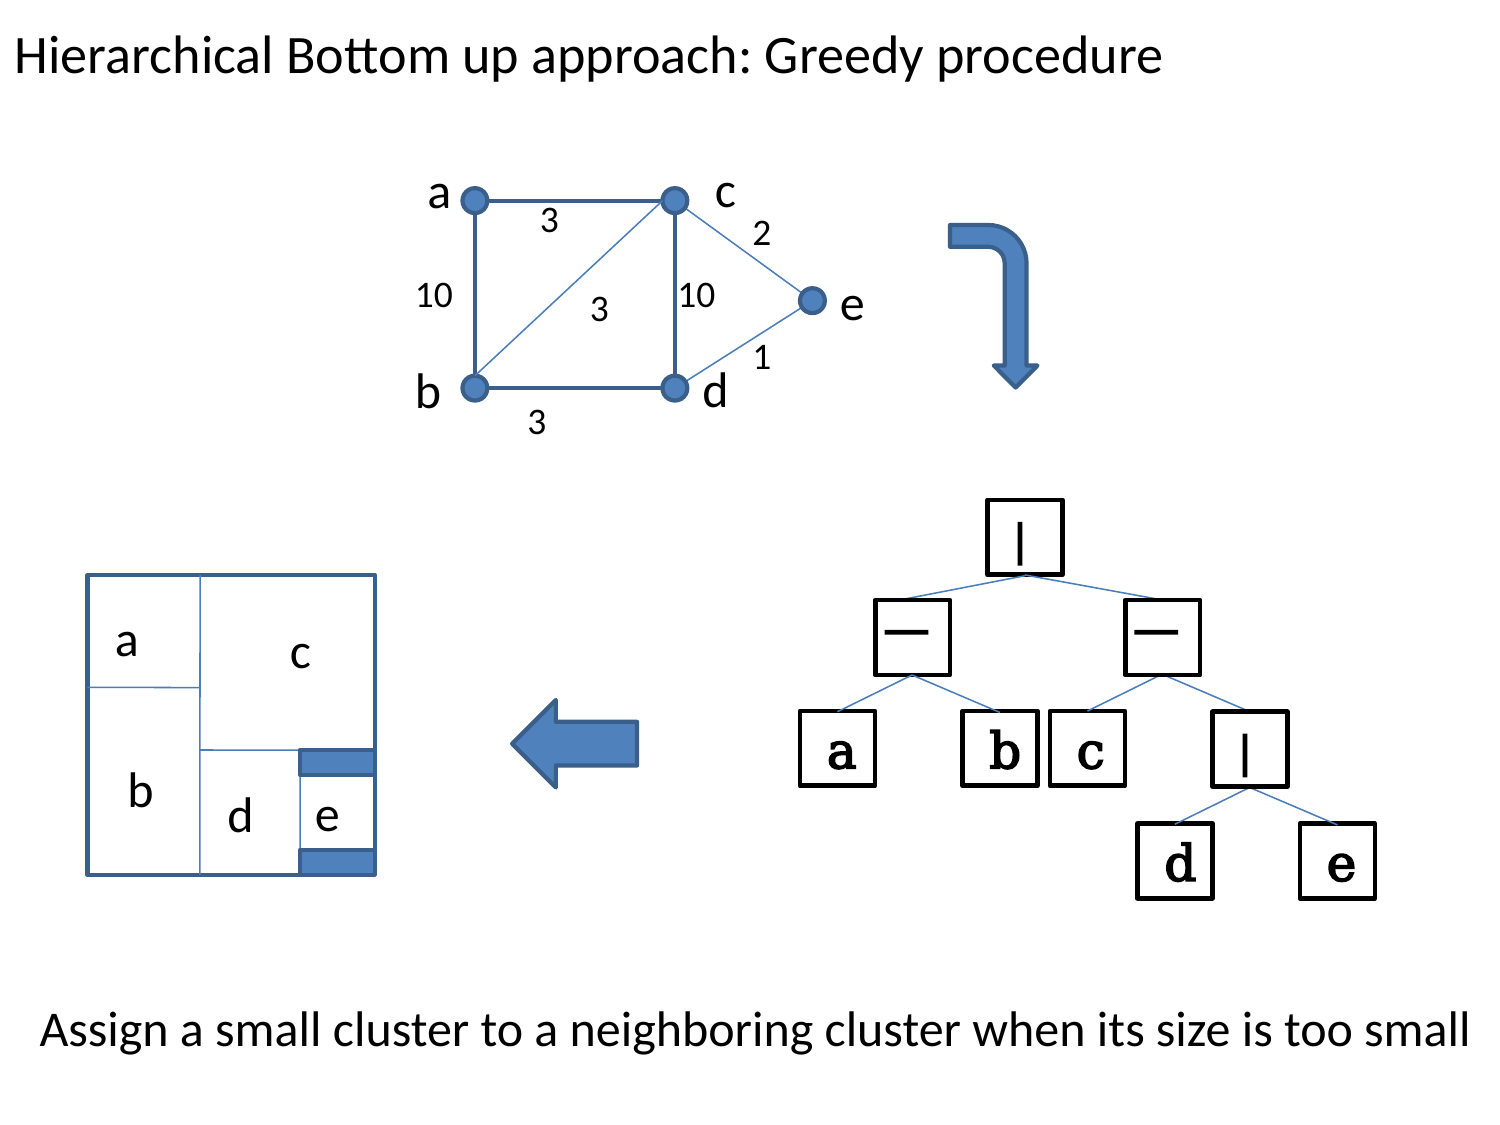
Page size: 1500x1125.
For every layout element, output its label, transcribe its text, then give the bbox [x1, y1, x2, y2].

text_box a [800, 711, 875, 786]
text_box 2 [737, 200, 825, 260]
text_box 3 [575, 276, 663, 337]
text_box d [212, 774, 288, 850]
text_box 3 [525, 187, 613, 248]
text_box [662, 188, 688, 214]
text_box c [699, 149, 775, 225]
text_box [512, 699, 638, 788]
text_box 10 [662, 262, 750, 323]
text_box 3 [512, 389, 600, 450]
text_box | [875, 600, 951, 675]
text_box | [1212, 711, 1288, 787]
text_box | [1125, 600, 1201, 675]
text_box Hierarchical Bottom up approach: Greedy procedure [0, 12, 1475, 93]
text_box [662, 375, 687, 401]
text_box [950, 224, 1038, 388]
text_box a [99, 599, 175, 674]
text_box d [687, 350, 763, 425]
text_box 10 [399, 262, 488, 323]
text_box [300, 749, 375, 774]
text_box e [825, 262, 900, 338]
text_box | [987, 500, 1063, 575]
text_box [475, 375, 488, 401]
text_box e [300, 774, 375, 850]
text_box b [962, 711, 1038, 786]
text_box c [275, 610, 350, 686]
text_box Assign a small cluster to a neighboring cluster when its size is too small [24, 988, 1500, 1124]
text_box 1 [737, 324, 825, 385]
text_box [300, 850, 375, 875]
text_box c [1050, 711, 1125, 786]
text_box [799, 288, 825, 314]
text_box d [1137, 823, 1213, 899]
text_box b [112, 749, 188, 825]
text_box a [412, 150, 488, 226]
text_box e [1299, 823, 1375, 899]
text_box b [399, 350, 475, 426]
